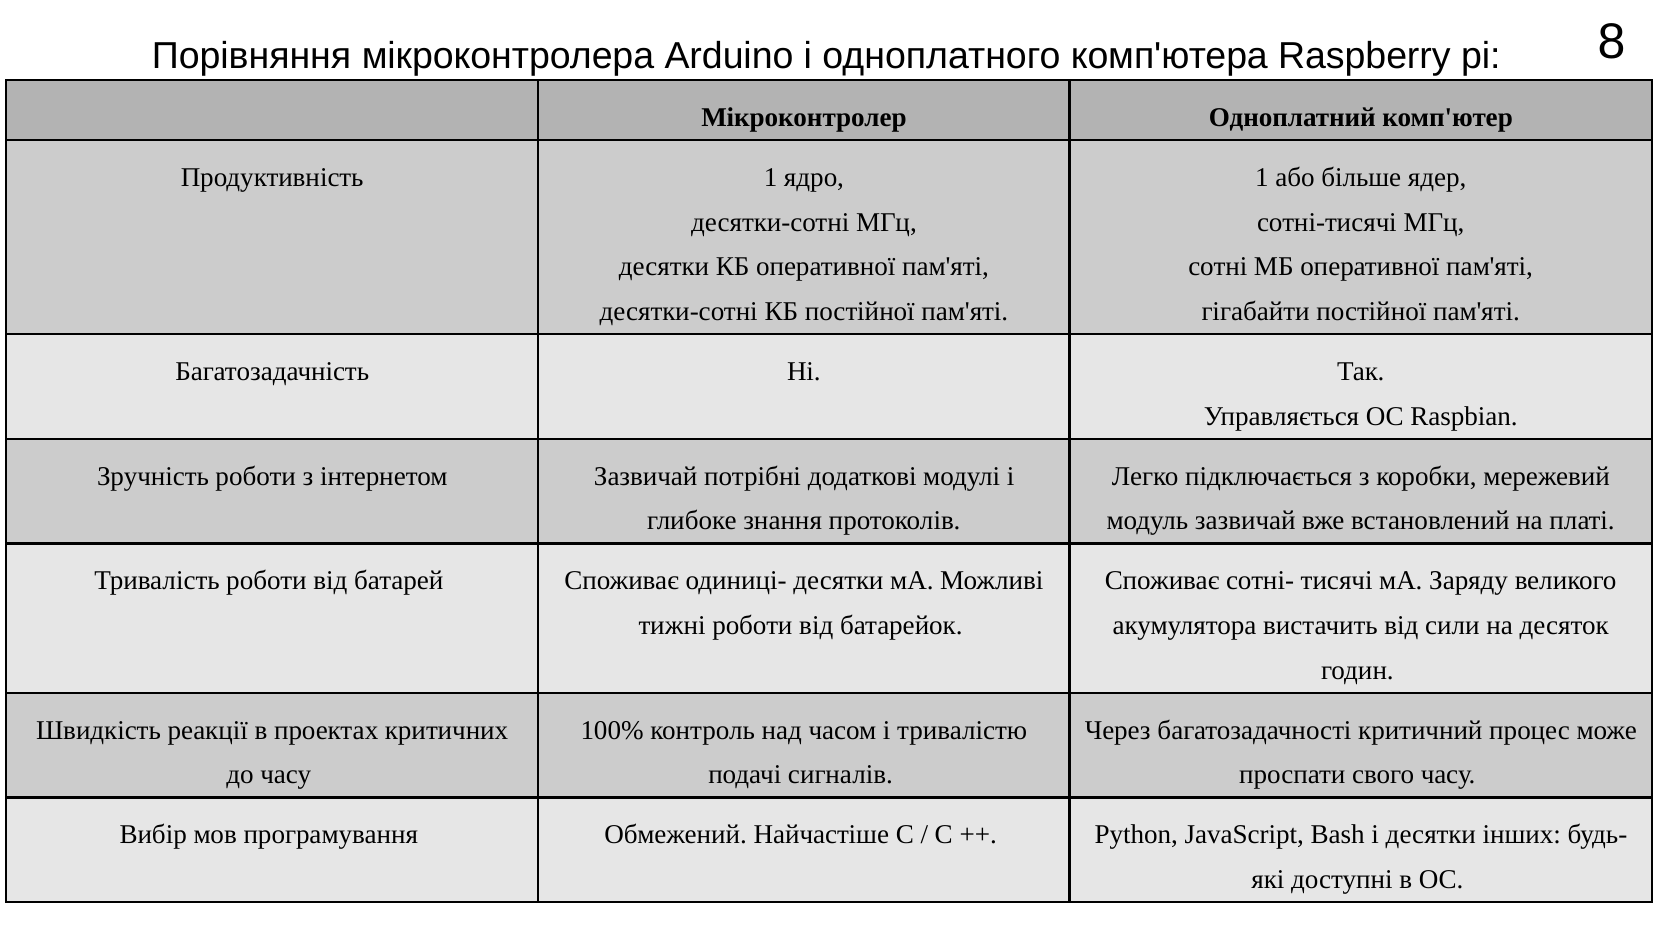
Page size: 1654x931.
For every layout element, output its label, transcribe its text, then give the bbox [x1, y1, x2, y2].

table_cell 1 або більше ядер, сотні-тисячі МГц, сотні МБ оперативної пам'яті, гігабайти постійної пам'яті. [1071, 141, 1651, 333]
table_cell Обмежений. Найчастіше C / C ++. [539, 799, 1068, 901]
table_cell Вибір мов програмування [7, 799, 537, 901]
table_cell Продуктивність [7, 141, 537, 333]
table_cell Тривалість роботи від батарей [7, 545, 537, 692]
table_header Одноплатний комп'ютер [1071, 81, 1651, 139]
table_cell Через багатозадачності критичний процес може проспати свого часу. [1071, 694, 1651, 796]
table_cell Багатозадачність [7, 335, 537, 438]
table_cell Споживає одиниці- десятки мА. Можливі тижні роботи від батарейок. [539, 545, 1068, 692]
table_cell Швидкість реакції в проектах критичних до часу [7, 694, 537, 796]
text_box Порівняння мікроконтролера Arduino і одноплатного комп'ютера Raspberry pi: [137, 23, 1559, 84]
text_box <номер> [1582, 0, 1654, 76]
table_cell 1 ядро, десятки-сотні МГц, десятки КБ оперативної пам'яті, десятки-сотні КБ постійної пам'яті. [539, 141, 1068, 333]
table_cell Так. Управляється ОС Raspbian. [1071, 335, 1651, 438]
table_cell Легко підключається з коробки, мережевий модуль зазвичай вже встановлений на платі. [1071, 440, 1651, 542]
table_cell 100% контроль над часом і тривалістю подачі сигналів. [539, 694, 1068, 796]
table_cell Споживає сотні- тисячі мА. Заряду великого акумулятора вистачить від сили на десяток годин. [1071, 545, 1651, 692]
table_cell Ні. [539, 335, 1068, 438]
table_cell Зазвичай потрібні додаткові модулі і глибоке знання протоколів. [539, 440, 1068, 542]
table_header [7, 81, 537, 139]
table_cell Зручність роботи з інтернетом [7, 440, 537, 542]
table_header Мікроконтролер [539, 84, 1068, 139]
table_cell Python, JavaScript, Bash і десятки інших: будь-які доступні в ОС. [1071, 799, 1651, 901]
